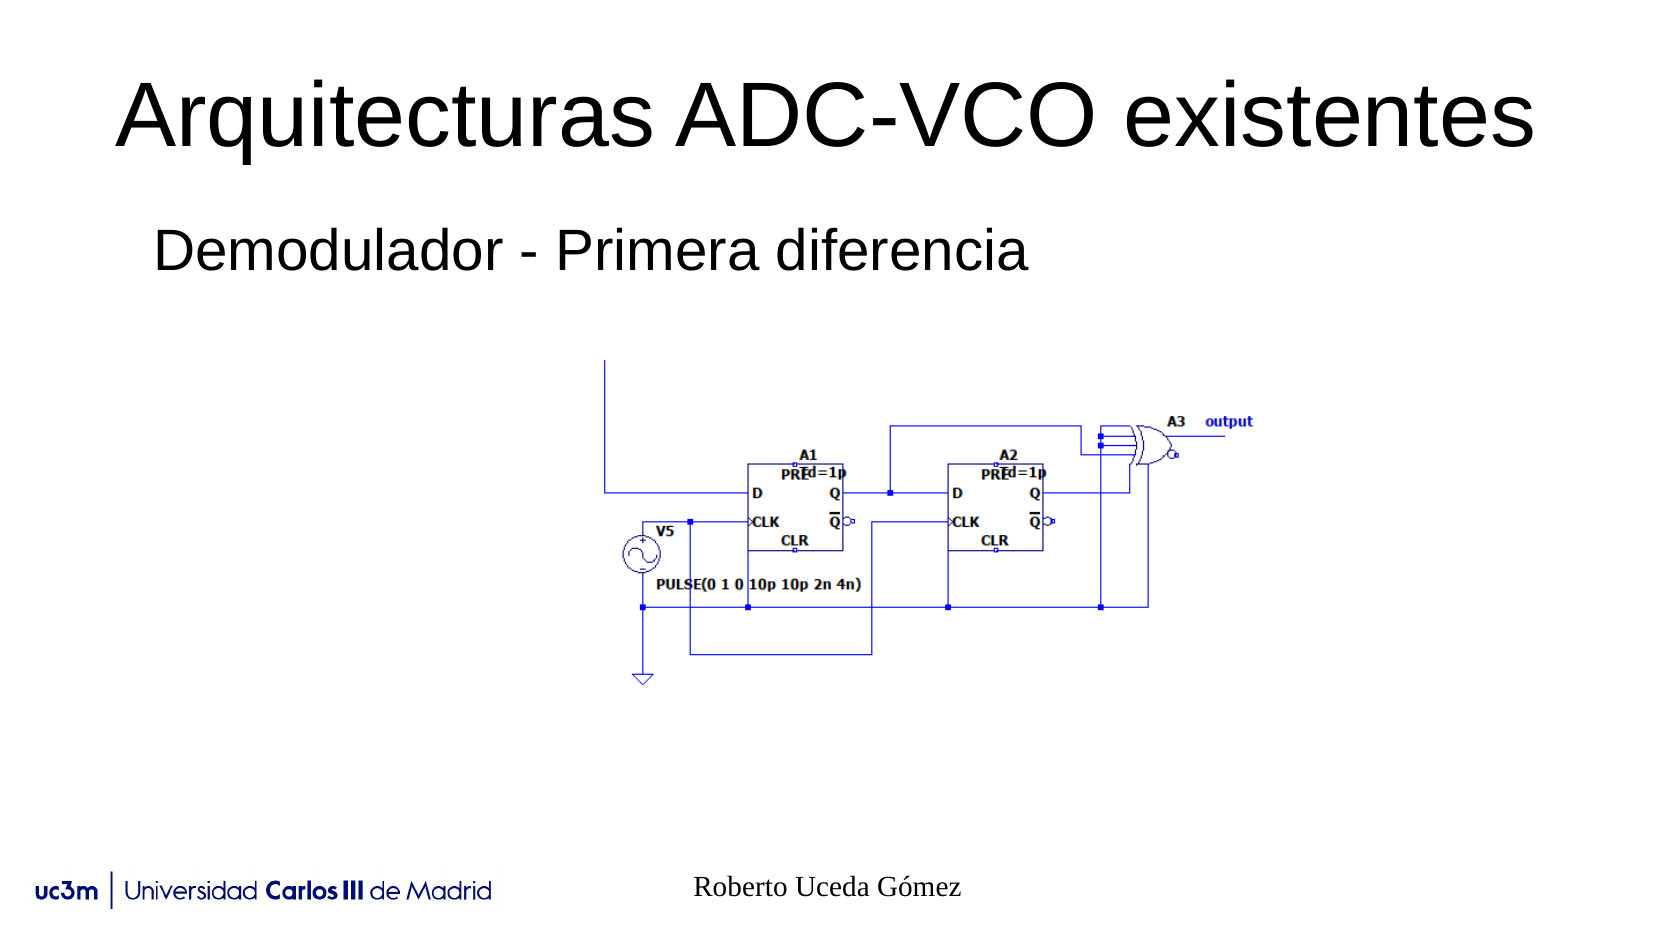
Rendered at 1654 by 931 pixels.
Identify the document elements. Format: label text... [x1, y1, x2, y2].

list Demodulador - Primera diferencia [82, 217, 1571, 758]
picture [15, 865, 511, 915]
title Arquitecturas ADC-VCO existentes [82, 37, 1571, 193]
picture [300, 360, 1261, 721]
